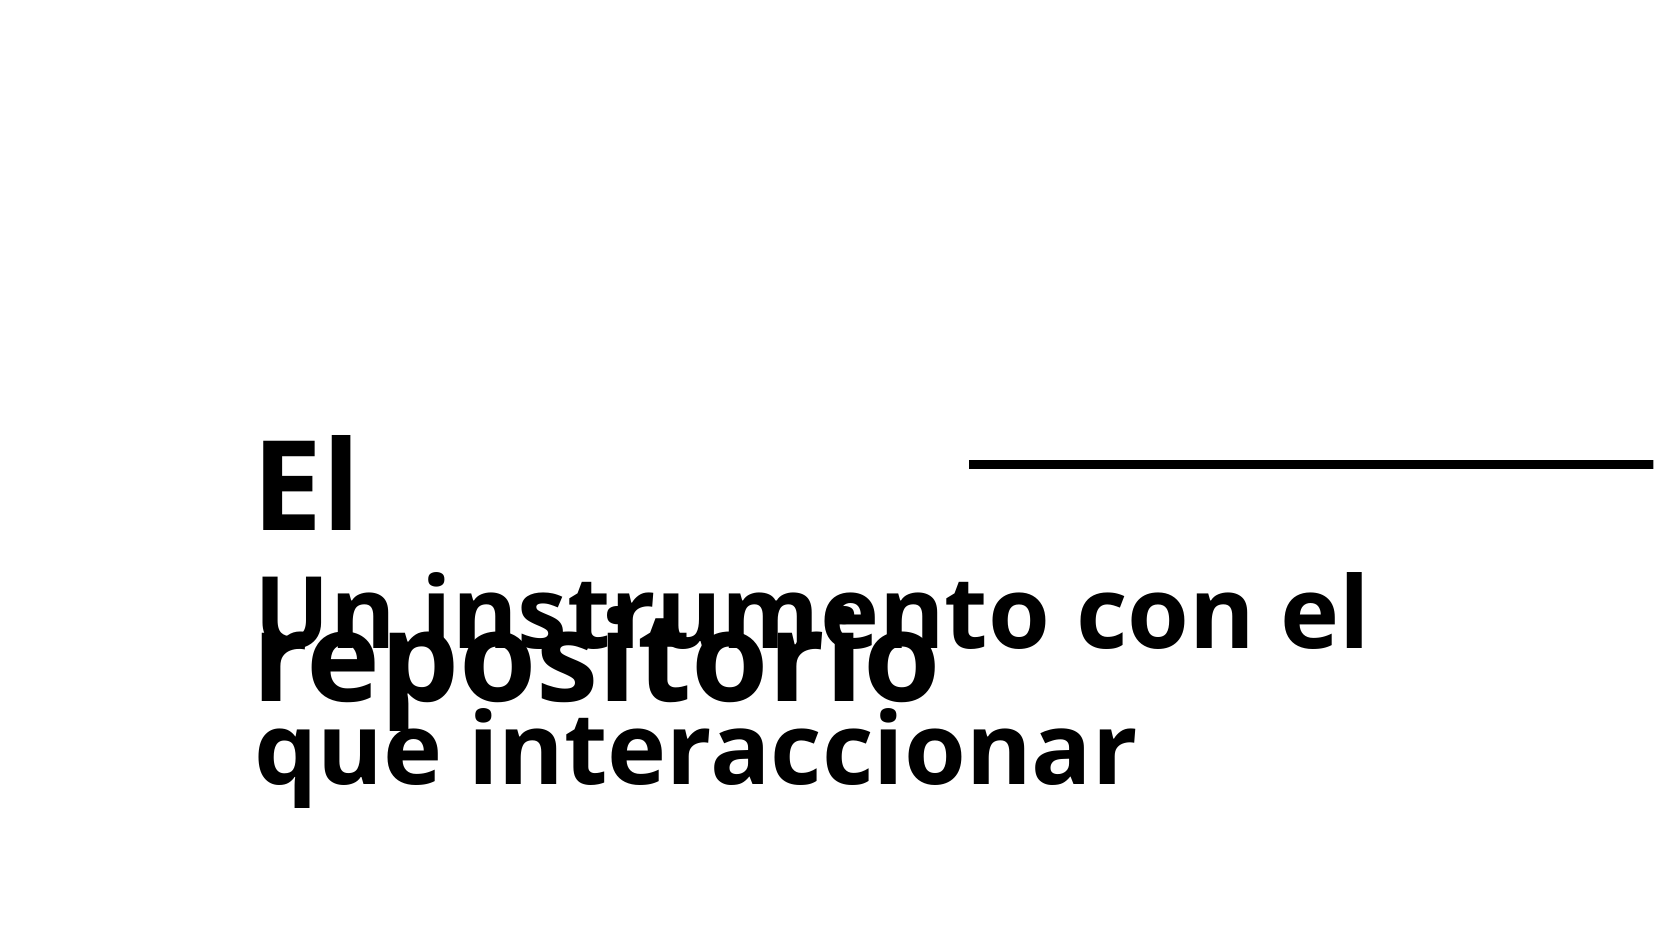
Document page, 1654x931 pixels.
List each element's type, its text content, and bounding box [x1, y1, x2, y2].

text_box El repositorio [237, 389, 1003, 541]
text_box Un instrumento con el que interaccionar [240, 533, 1570, 931]
